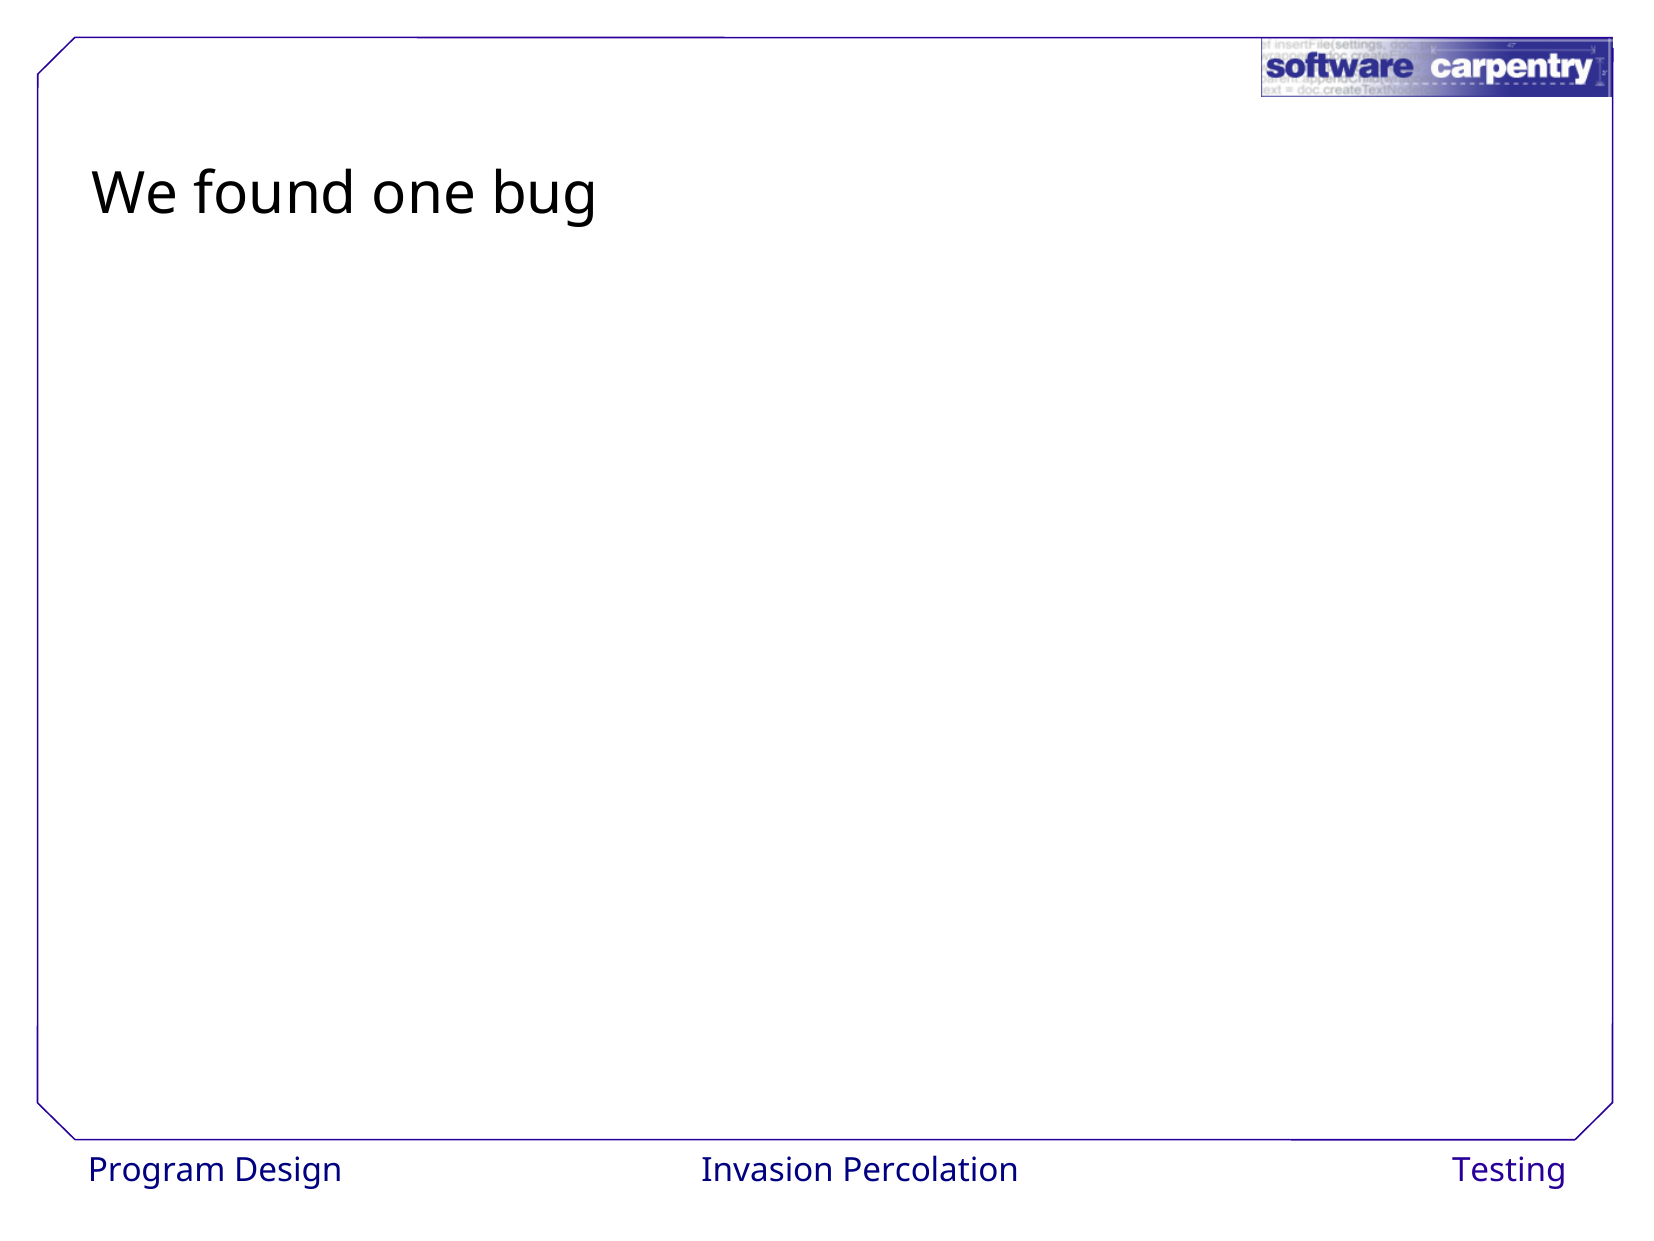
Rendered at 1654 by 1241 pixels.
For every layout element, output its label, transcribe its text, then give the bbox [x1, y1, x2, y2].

text_box We found one bug [76, 112, 764, 233]
picture [1261, 39, 1613, 97]
